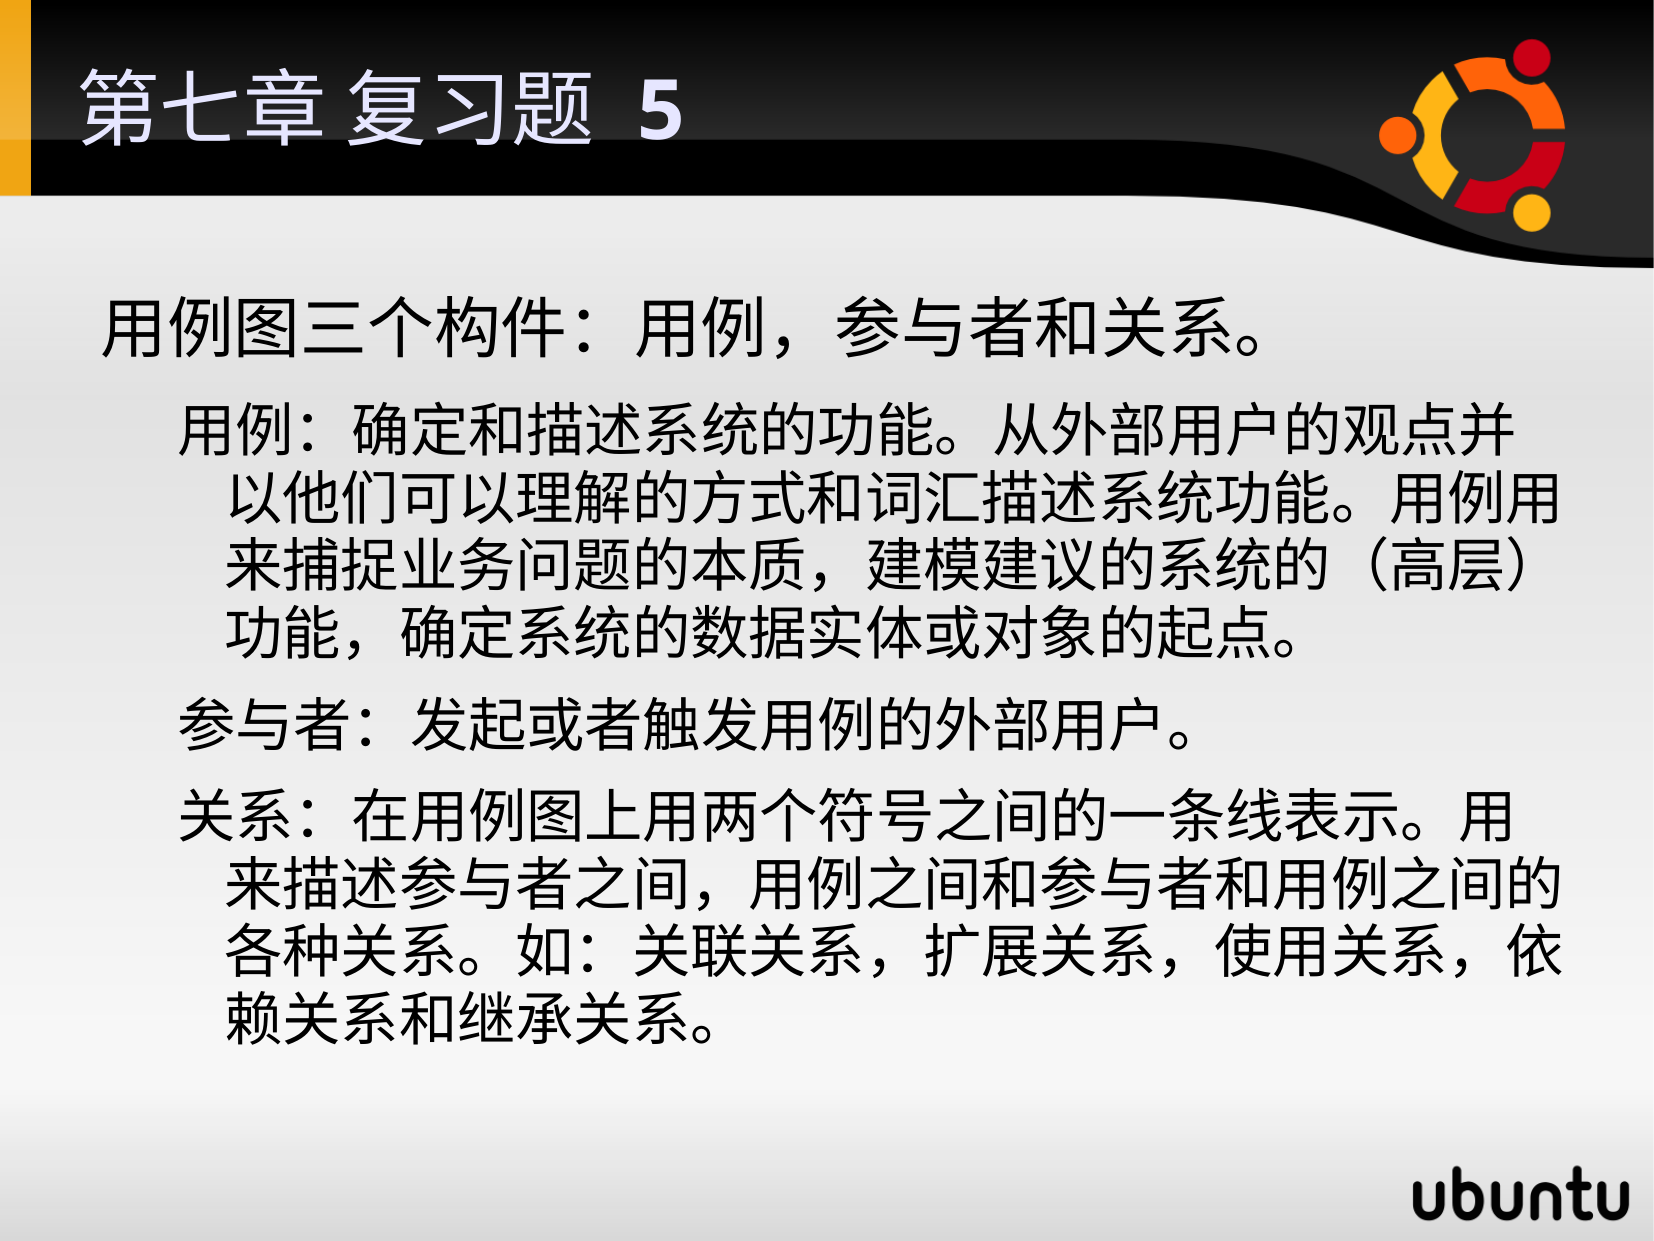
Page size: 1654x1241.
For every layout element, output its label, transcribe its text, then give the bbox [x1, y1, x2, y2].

list 用例图三个构件：用例，参与者和关系。 用例：确定和描述系统的功能。从外部用户的观点并以他们可以理解的方式和词汇描述系统功能。用例用来捕捉业务问题的本质，建模建议的系统的（高层）功能，确定系统的数据实体或对象的起点。 参与者：发起或者触发用例的外部用户。 关系：在用例图上用两个符号之间的一条线表示。用来描述参与者之间，用例之间和参与者和用例之间的各种关系。如：关联关系，扩展关系，使用关系，依赖关系和继承关系。 [82, 290, 1571, 1094]
picture [0, 0, 1654, 1241]
title 第七章 复习题 5 [76, 7, 1565, 200]
